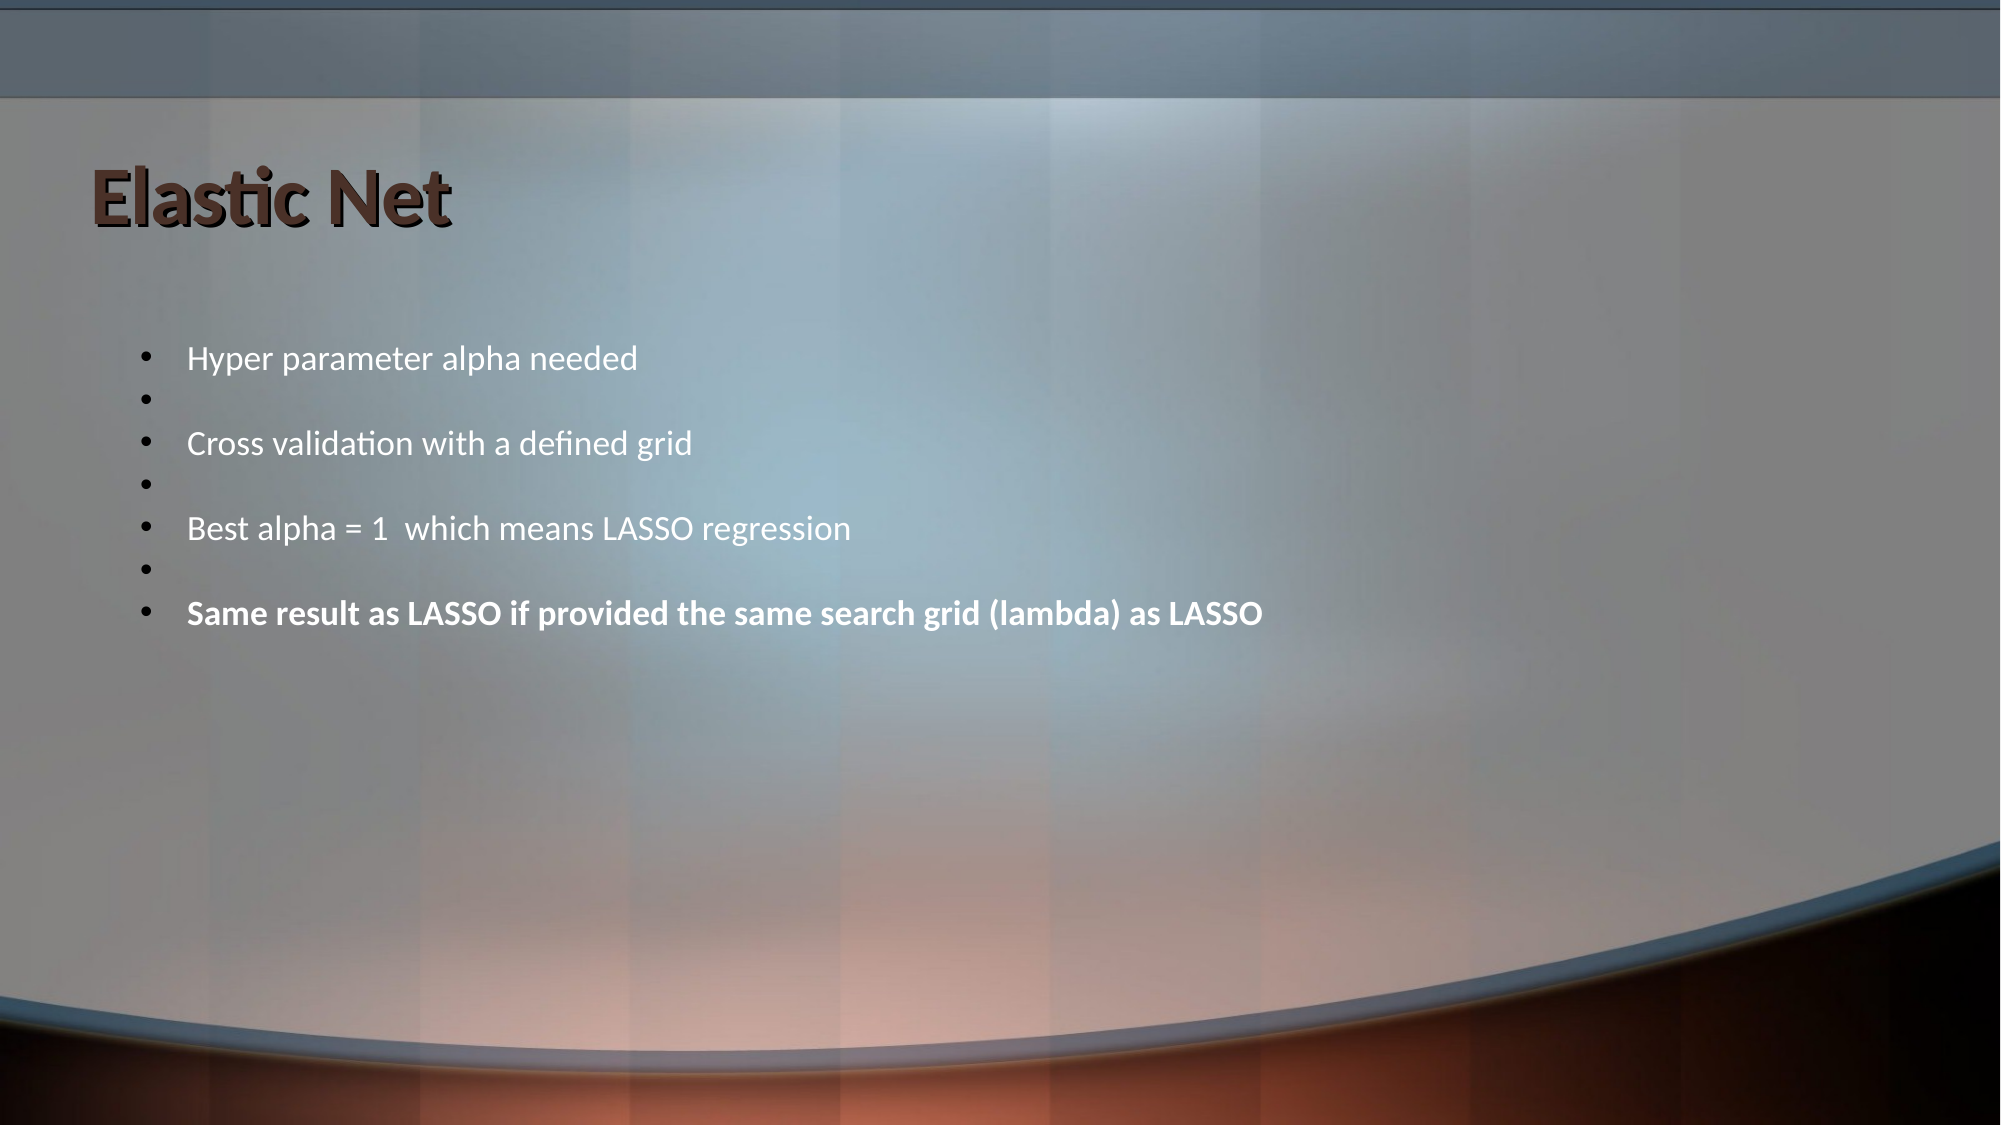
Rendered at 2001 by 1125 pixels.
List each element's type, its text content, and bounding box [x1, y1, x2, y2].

title Elastic Net [75, 104, 1732, 294]
text_box Hyper parameter alpha needed Cross validation with a defined grid Best alpha = 1 which means LASSO regression Same result as LASSO if provided the same search grid (lambda) as LASSO [125, 327, 1462, 644]
